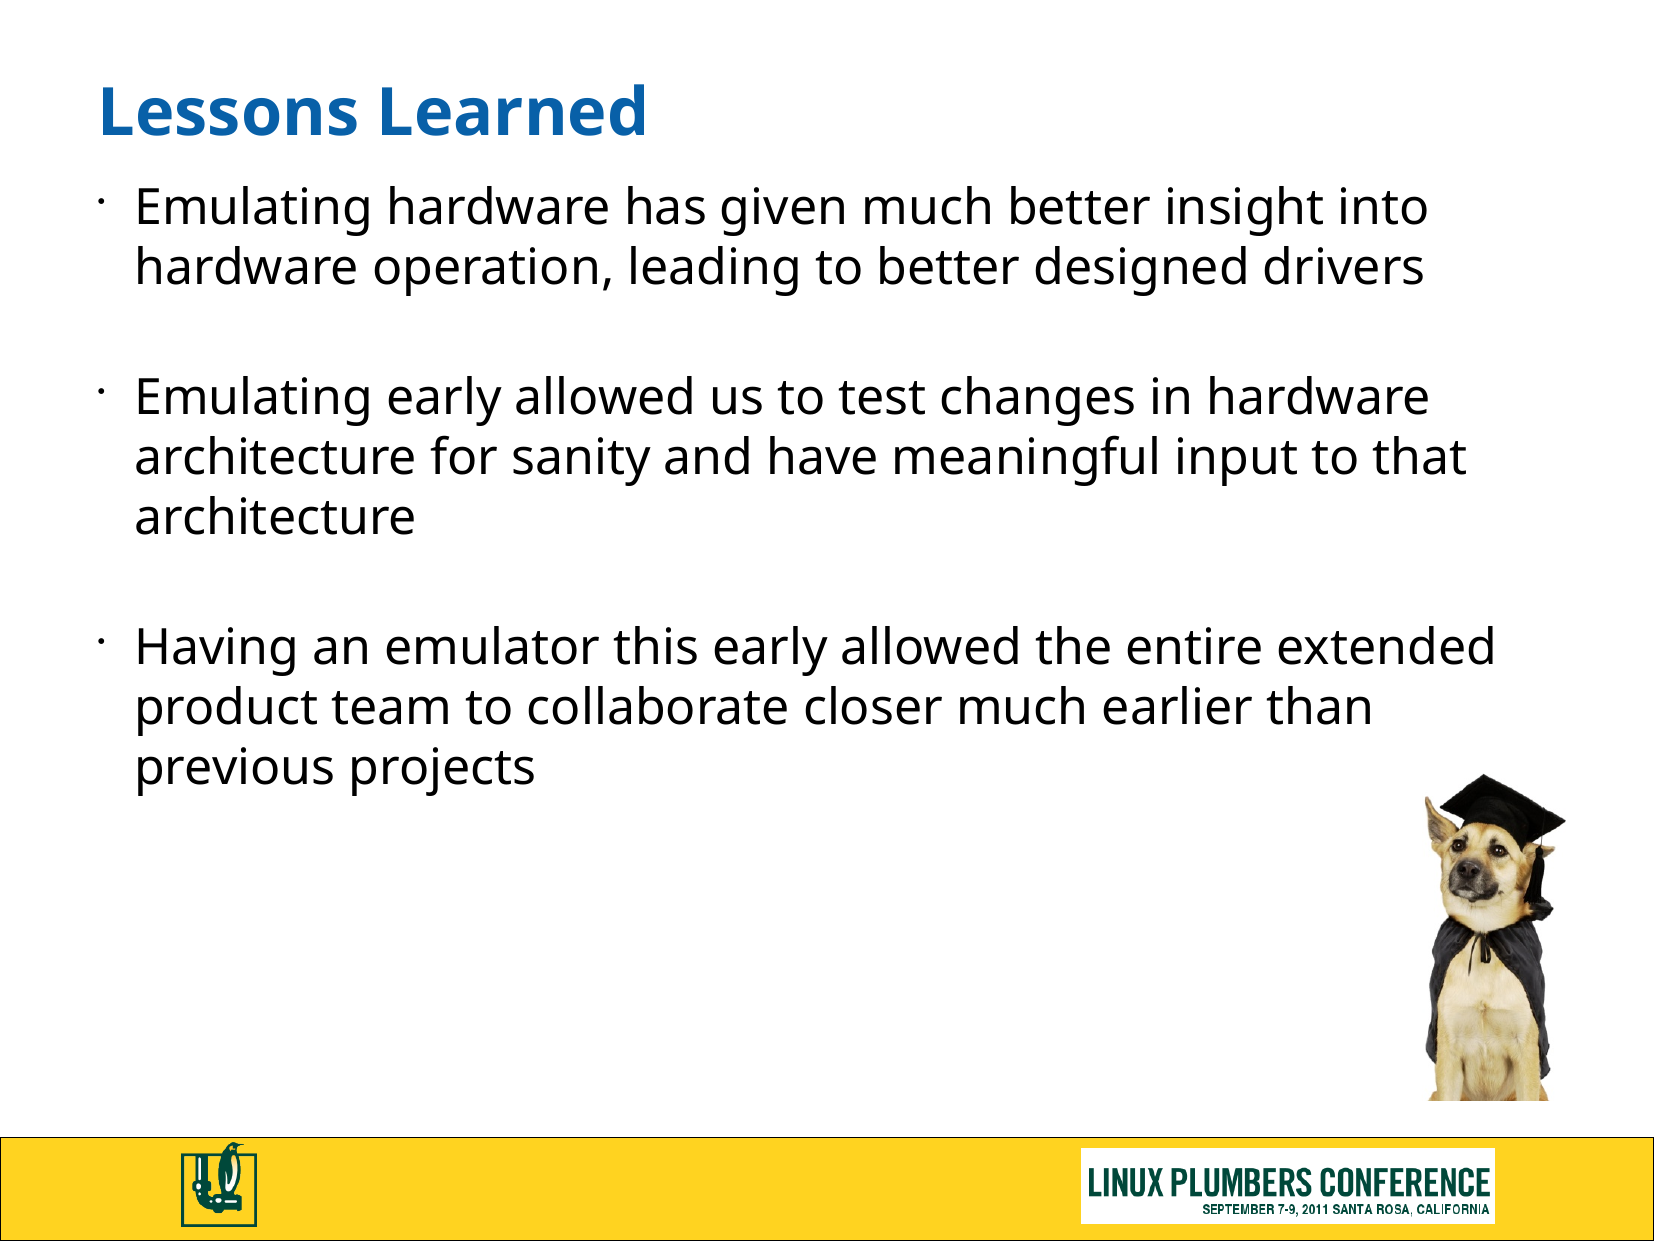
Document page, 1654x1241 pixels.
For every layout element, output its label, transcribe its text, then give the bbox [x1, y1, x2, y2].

title Lessons Learned [82, 28, 1572, 166]
picture [1081, 1148, 1495, 1224]
picture [181, 1142, 257, 1227]
list Emulating hardware has given much better insight into hardware operation, leading to better designed drivers Emulating early allowed us to test changes in hardware architecture for sanity and have meaningful input to that architecture Having an emulator this early allowed the entire extended product team to collaborate closer much earlier than previous projects [82, 166, 1600, 1022]
picture [1325, 772, 1654, 1101]
